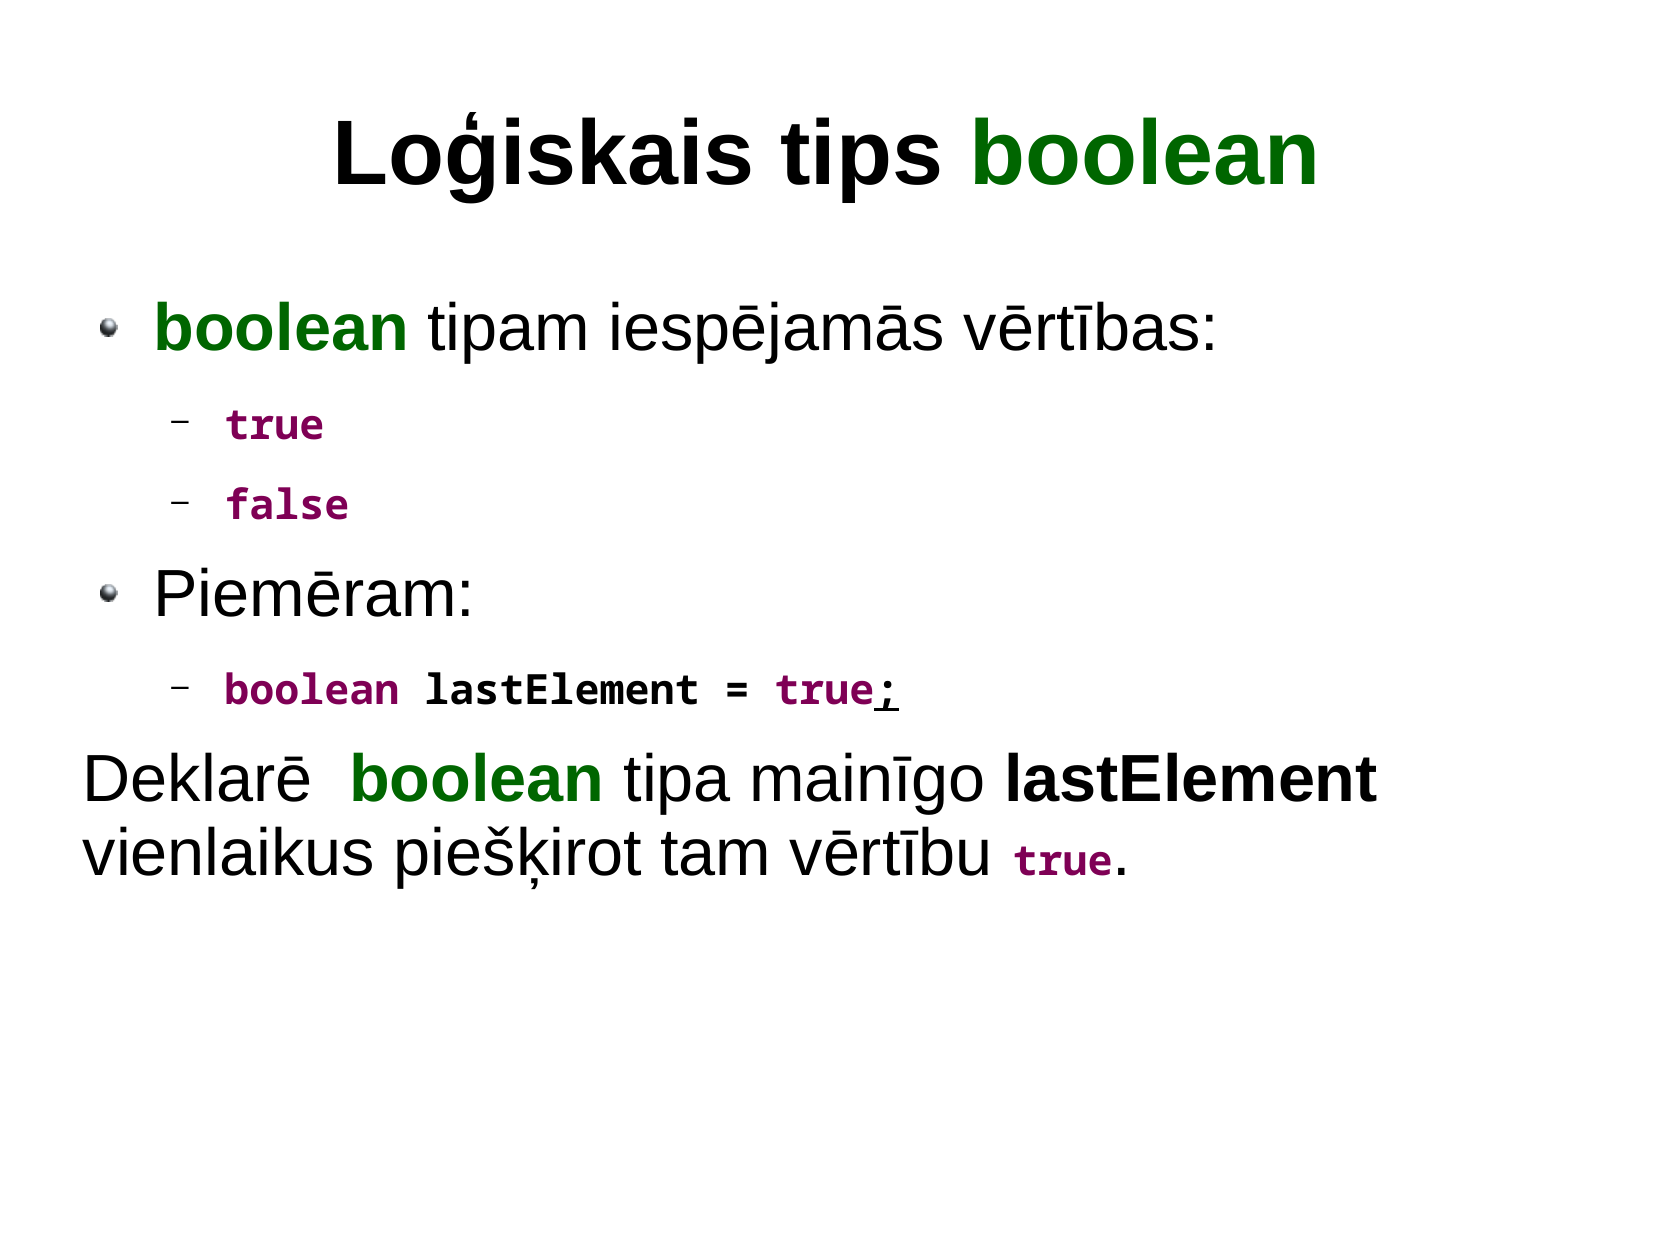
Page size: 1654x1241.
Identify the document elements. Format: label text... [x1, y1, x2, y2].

list boolean tipam iespējamās vērtības: true false Piemēram: boolean lastElement = true; Deklarē boolean tipa mainīgo lastElement vienlaikus piešķirot tam vērtību true. [82, 290, 1538, 1010]
title Loģiskais tips boolean [82, 49, 1571, 257]
